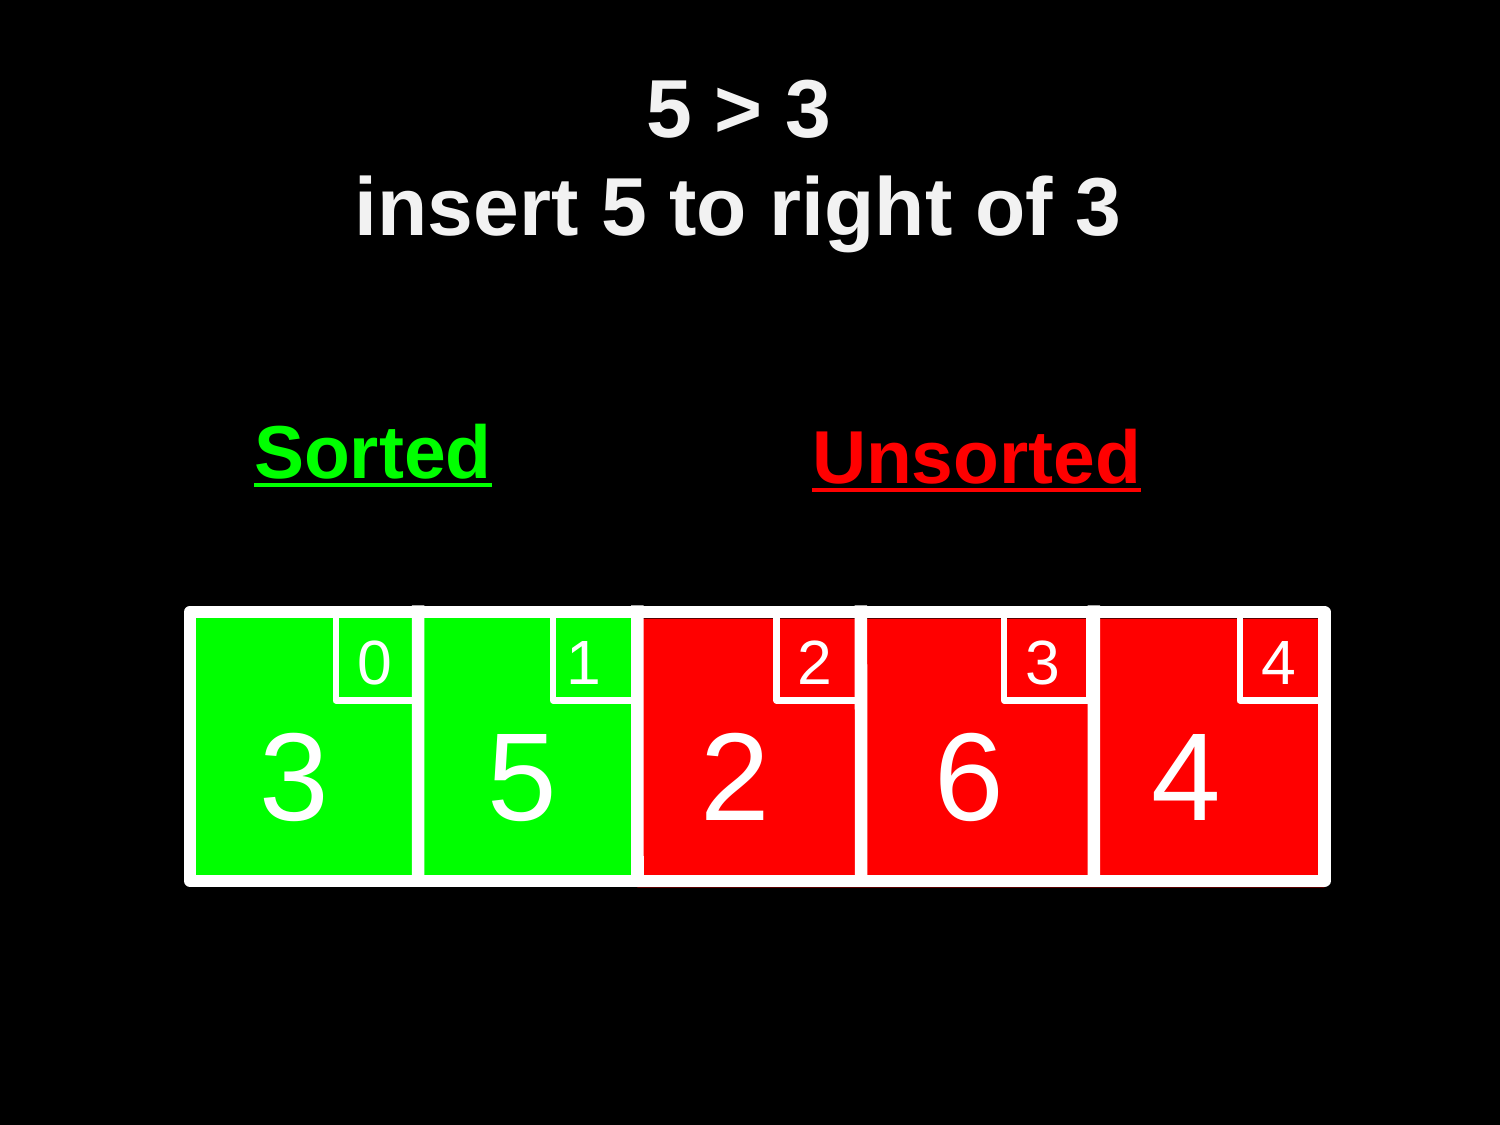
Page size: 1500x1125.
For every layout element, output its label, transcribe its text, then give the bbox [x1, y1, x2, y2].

text_box 2 [782, 610, 855, 705]
text_box Sorted [44, 305, 770, 592]
text_box 0 [365, 645, 384, 680]
text_box 2 [685, 680, 821, 850]
text_box 3 [1010, 610, 1082, 705]
text_box [1082, 618, 1086, 697]
text_box [1101, 618, 1318, 875]
text_box 5 > 3 insert 5 to right of 3 [144, 117, 1356, 299]
text_box 4 [1246, 614, 1318, 697]
text_box [196, 618, 411, 875]
text_box Unsorted [614, 299, 1340, 610]
text_box [868, 618, 1087, 875]
text_box [624, 618, 631, 697]
text_box 0 [342, 606, 414, 705]
text_box 1 [551, 606, 624, 705]
text_box 6 [919, 680, 1054, 850]
text_box [644, 618, 854, 875]
text_box 3 [244, 680, 379, 850]
text_box 5 [472, 680, 608, 850]
text_box [425, 618, 631, 875]
text_box 4 [1136, 680, 1272, 850]
